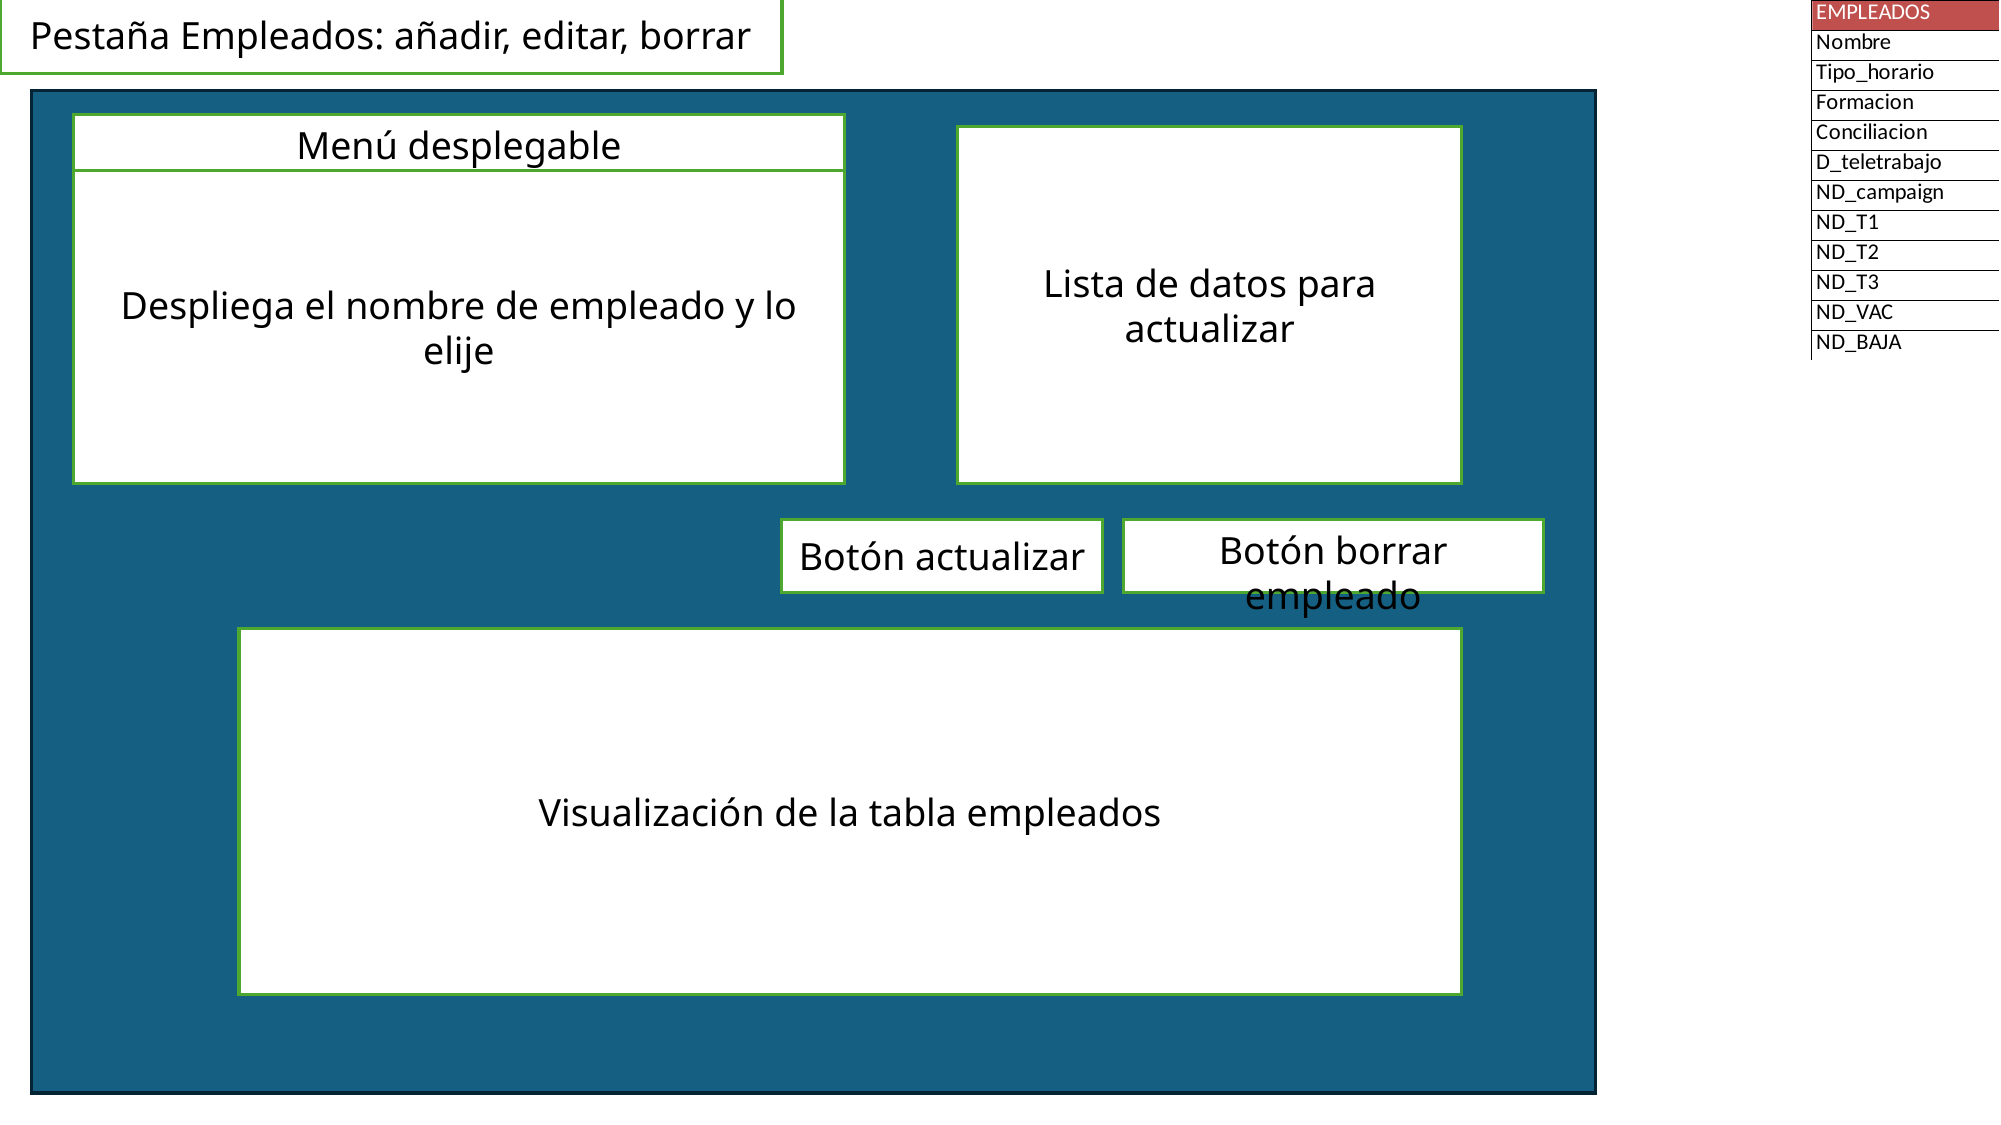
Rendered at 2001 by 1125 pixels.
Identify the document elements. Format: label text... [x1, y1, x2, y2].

text_box Botón borrar empleado [1123, 520, 1543, 592]
text_box Lista de datos para actualizar [958, 127, 1462, 483]
text_box Despliega el nombre de empleado y lo elije [74, 171, 844, 484]
text_box Botón actualizar [782, 520, 1103, 592]
text_box [32, 91, 1596, 1093]
text_box Visualización de la tabla empleados [239, 629, 1462, 994]
text_box Menú desplegable [74, 114, 844, 171]
text_box Pestaña Empleados: añadir, editar, borrar [0, 0, 782, 74]
chart [1811, 0, 2000, 362]
